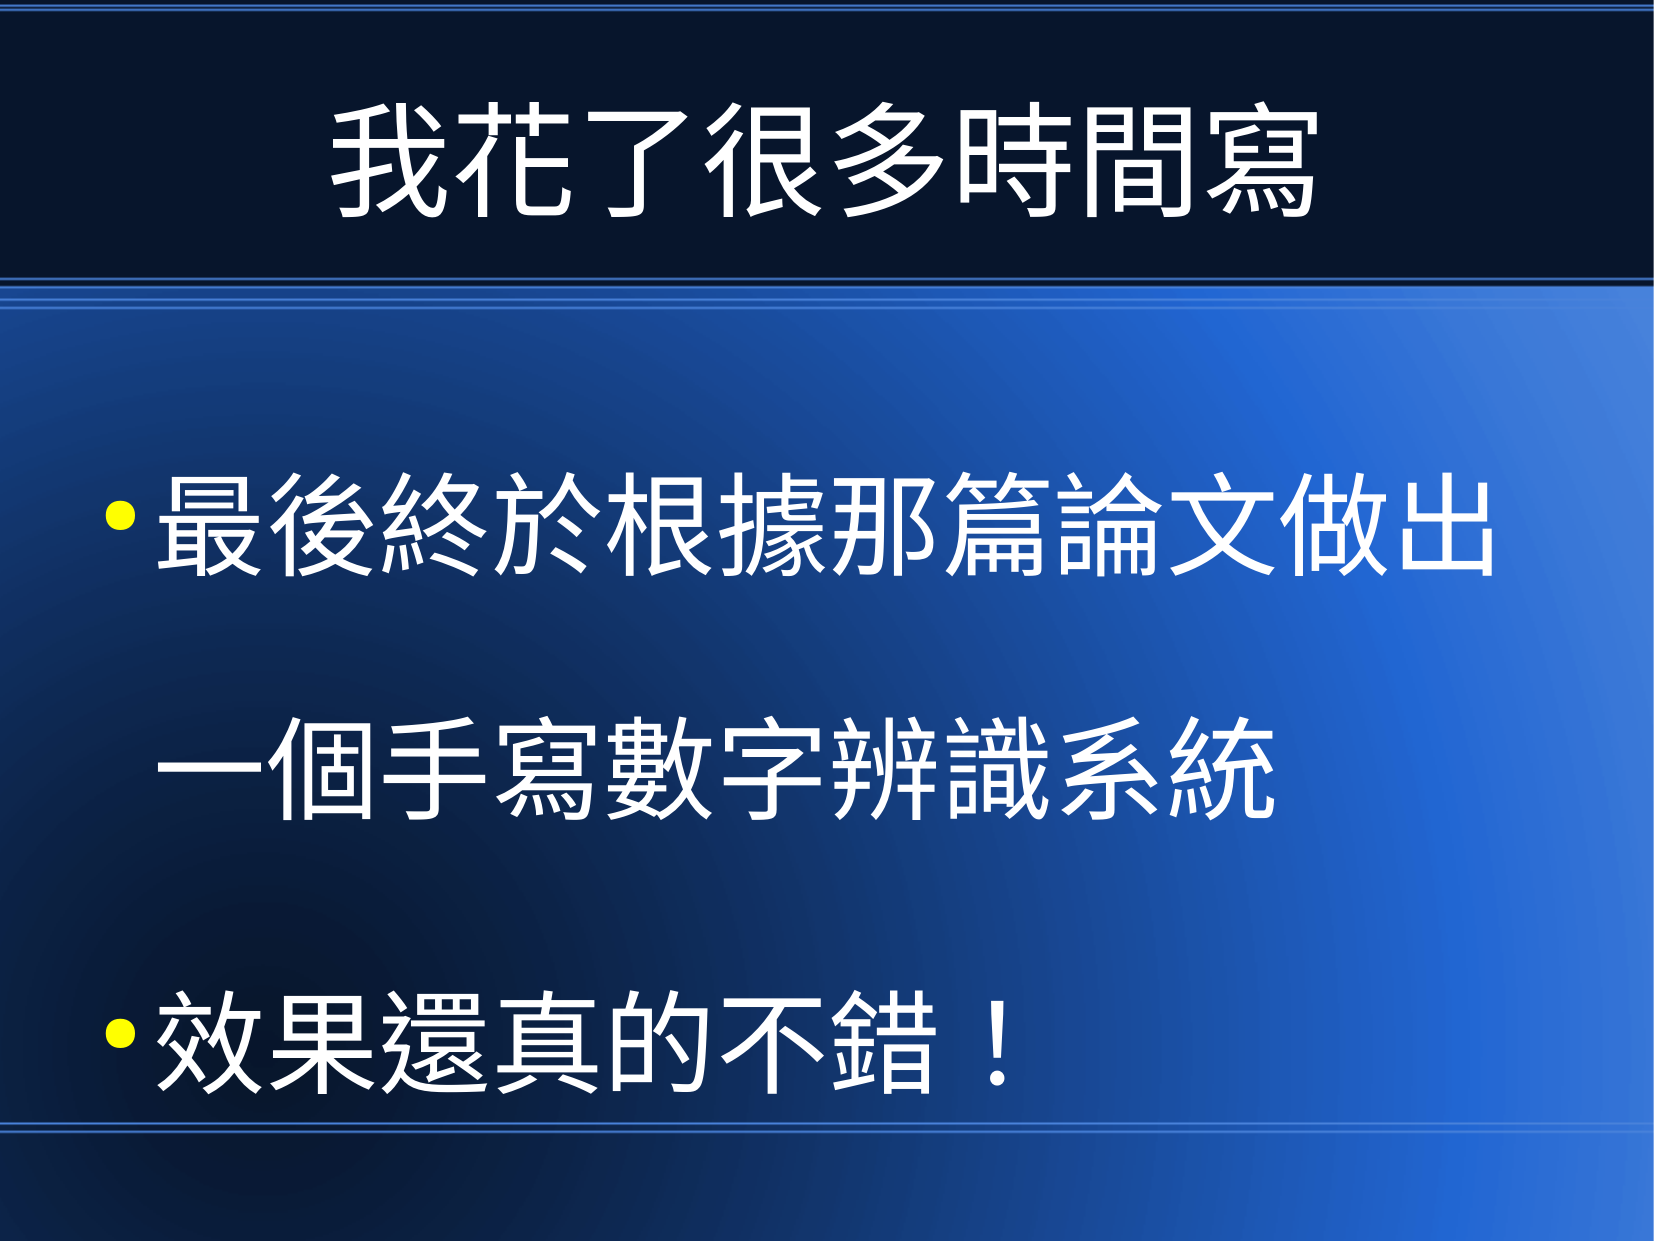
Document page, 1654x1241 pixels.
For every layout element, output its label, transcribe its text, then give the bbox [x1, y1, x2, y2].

picture [0, 0, 1654, 1241]
title 我花了很多時間寫 [82, 49, 1571, 257]
list 最後終於根據那篇論文做出一個手寫數字辨識系統 效果還真的不錯！ [82, 355, 1571, 1241]
